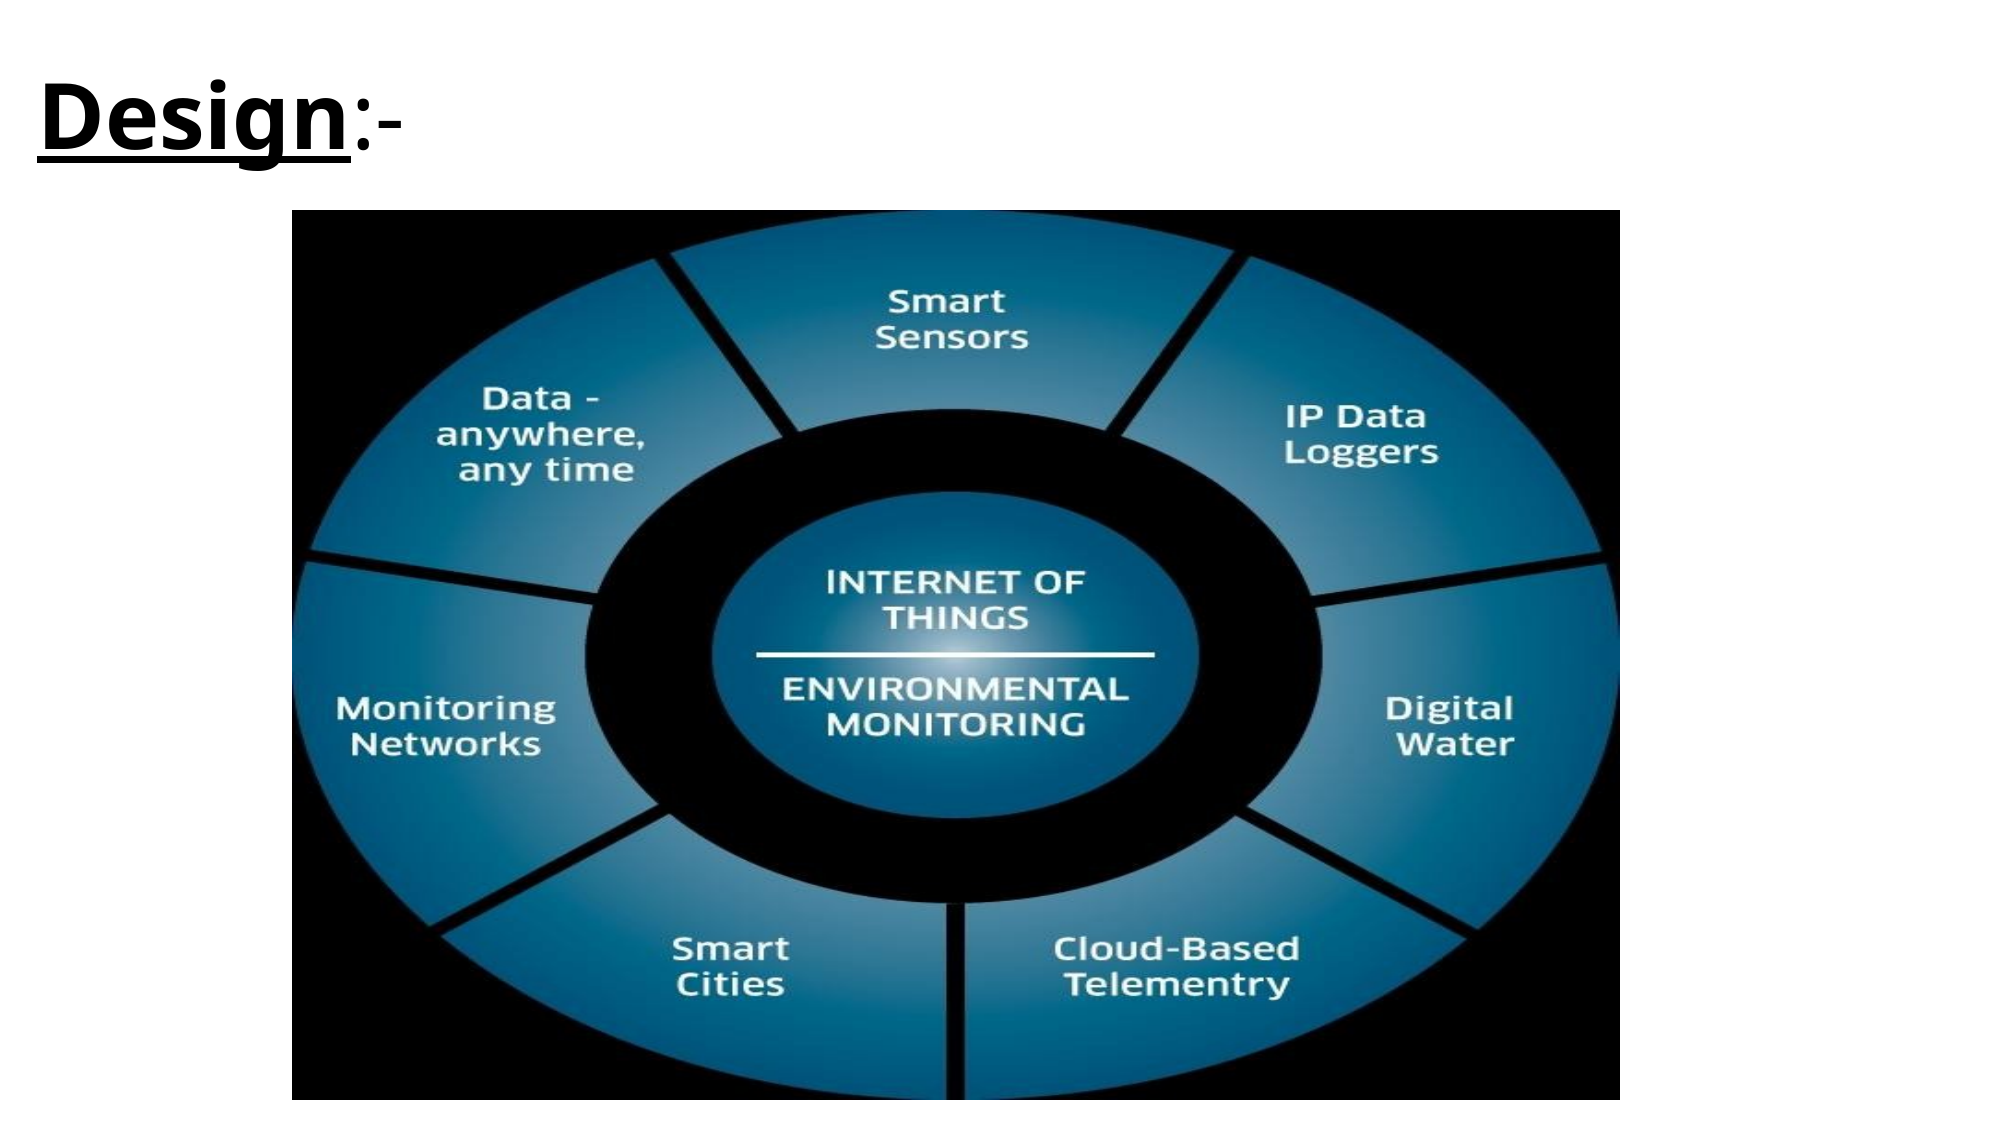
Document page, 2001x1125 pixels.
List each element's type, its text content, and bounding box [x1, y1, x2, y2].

picture [1599, 580, 1605, 589]
picture [686, 256, 693, 262]
title Design:- [22, 55, 1748, 184]
picture [292, 210, 1620, 1100]
